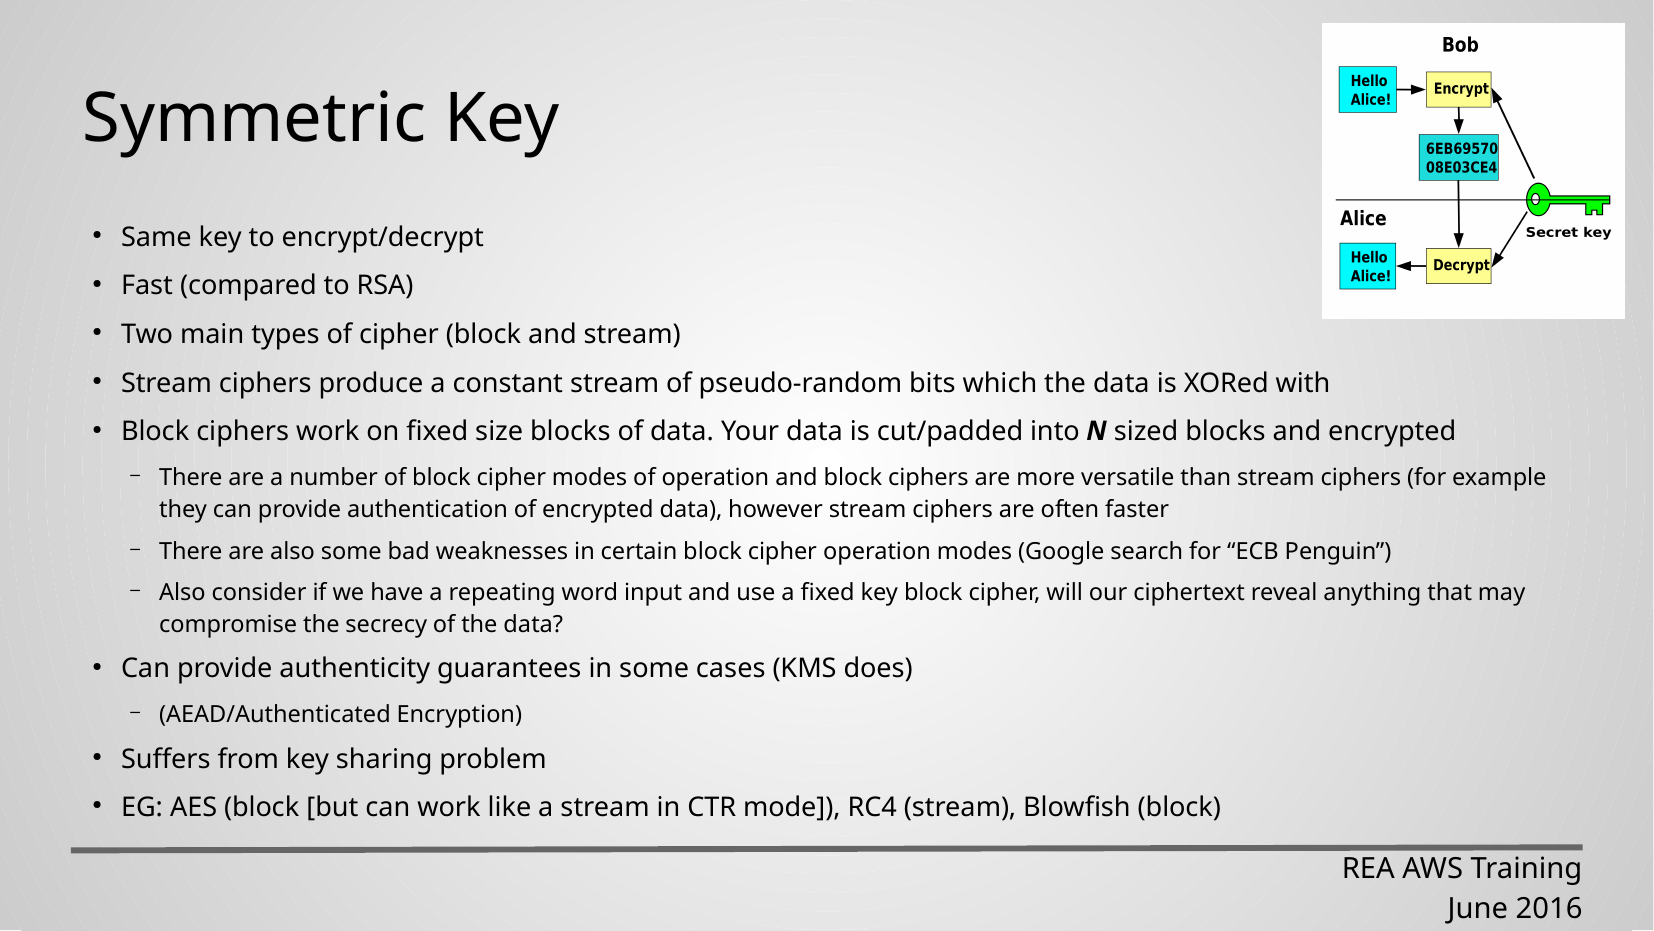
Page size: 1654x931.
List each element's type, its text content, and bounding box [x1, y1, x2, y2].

title Symmetric Key [82, 37, 1322, 193]
list Same key to encrypt/decrypt Fast (compared to RSA) Two main types of cipher (block and stream) Stream ciphers produce a constant stream of pseudo-random bits which the data is XORed with Block ciphers work on fixed size blocks of data. Your data is cut/padded into N sized blocks and encrypted There are a number of block cipher modes of operation and block ciphers are more versatile than stream ciphers (for example they can provide authentication of encrypted data), however stream ciphers are often faster There are also some bad weaknesses in certain block cipher operation modes (Google search for “ECB Penguin”) Also consider if we have a repeating word input and use a fixed key block cipher, will our ciphertext reveal anything that may compromise the secrecy of the data? Can provide authenticity guarantees in some cases (KMS does) (AEAD/Authenticated Encryption) Suffers from key sharing problem EG: AES (block [but can work like a stream in CTR mode]), RC4 (stream), Blowfish (block) [82, 217, 1571, 827]
picture [1322, 23, 1625, 319]
